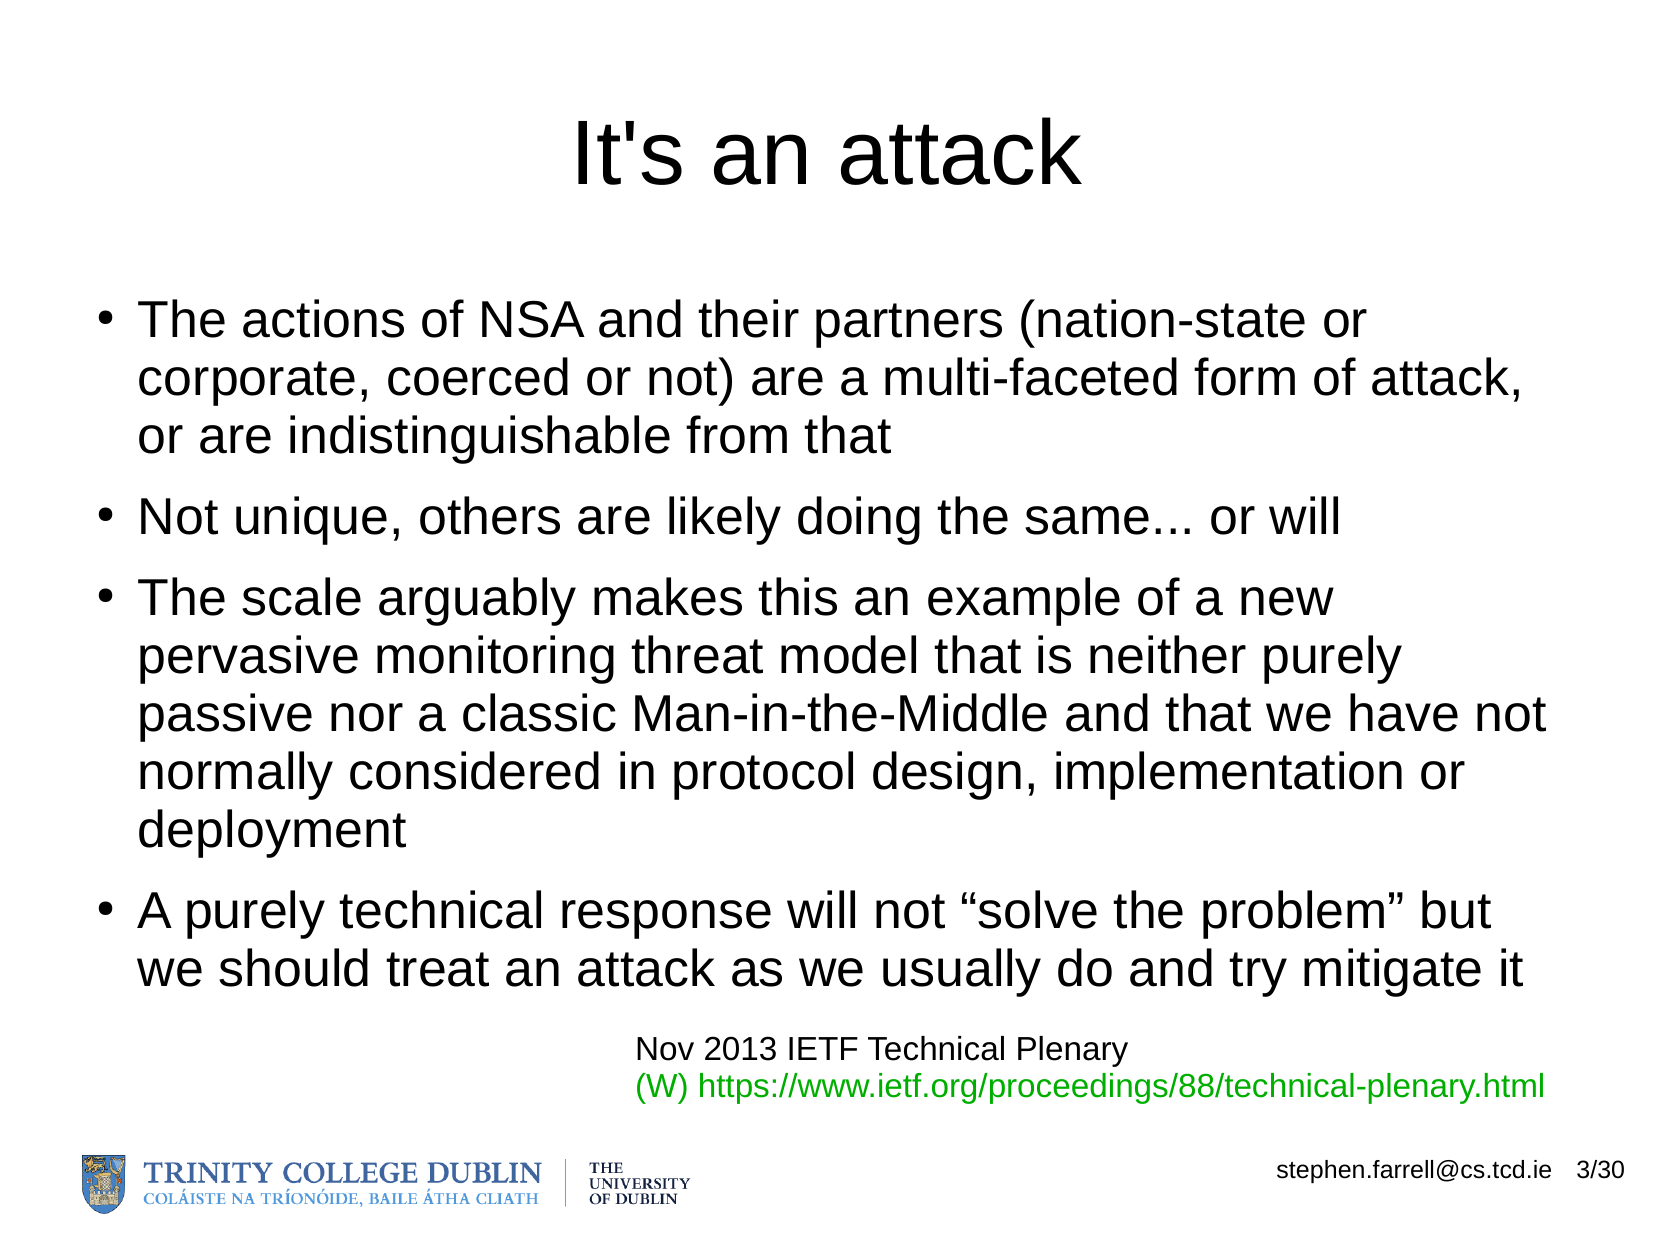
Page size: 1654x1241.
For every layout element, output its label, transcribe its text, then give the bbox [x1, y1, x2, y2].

list The actions of NSA and their partners (nation-state or corporate, coerced or not) are a multi-faceted form of attack, or are indistinguishable from that Not unique, others are likely doing the same... or will The scale arguably makes this an example of a new pervasive monitoring threat model that is neither purely passive nor a classic Man-in-the-Middle and that we have not normally considered in protocol design, implementation or deployment A purely technical response will not “solve the problem” but we should treat an attack as we usually do and try mitigate it [82, 290, 1571, 1010]
picture [82, 1155, 694, 1214]
text_box Nov 2013 IETF Technical Plenary (W) https://www.ietf.org/proceedings/88/technical-plenary.html [620, 1023, 1562, 1114]
title It's an attack [82, 49, 1571, 257]
